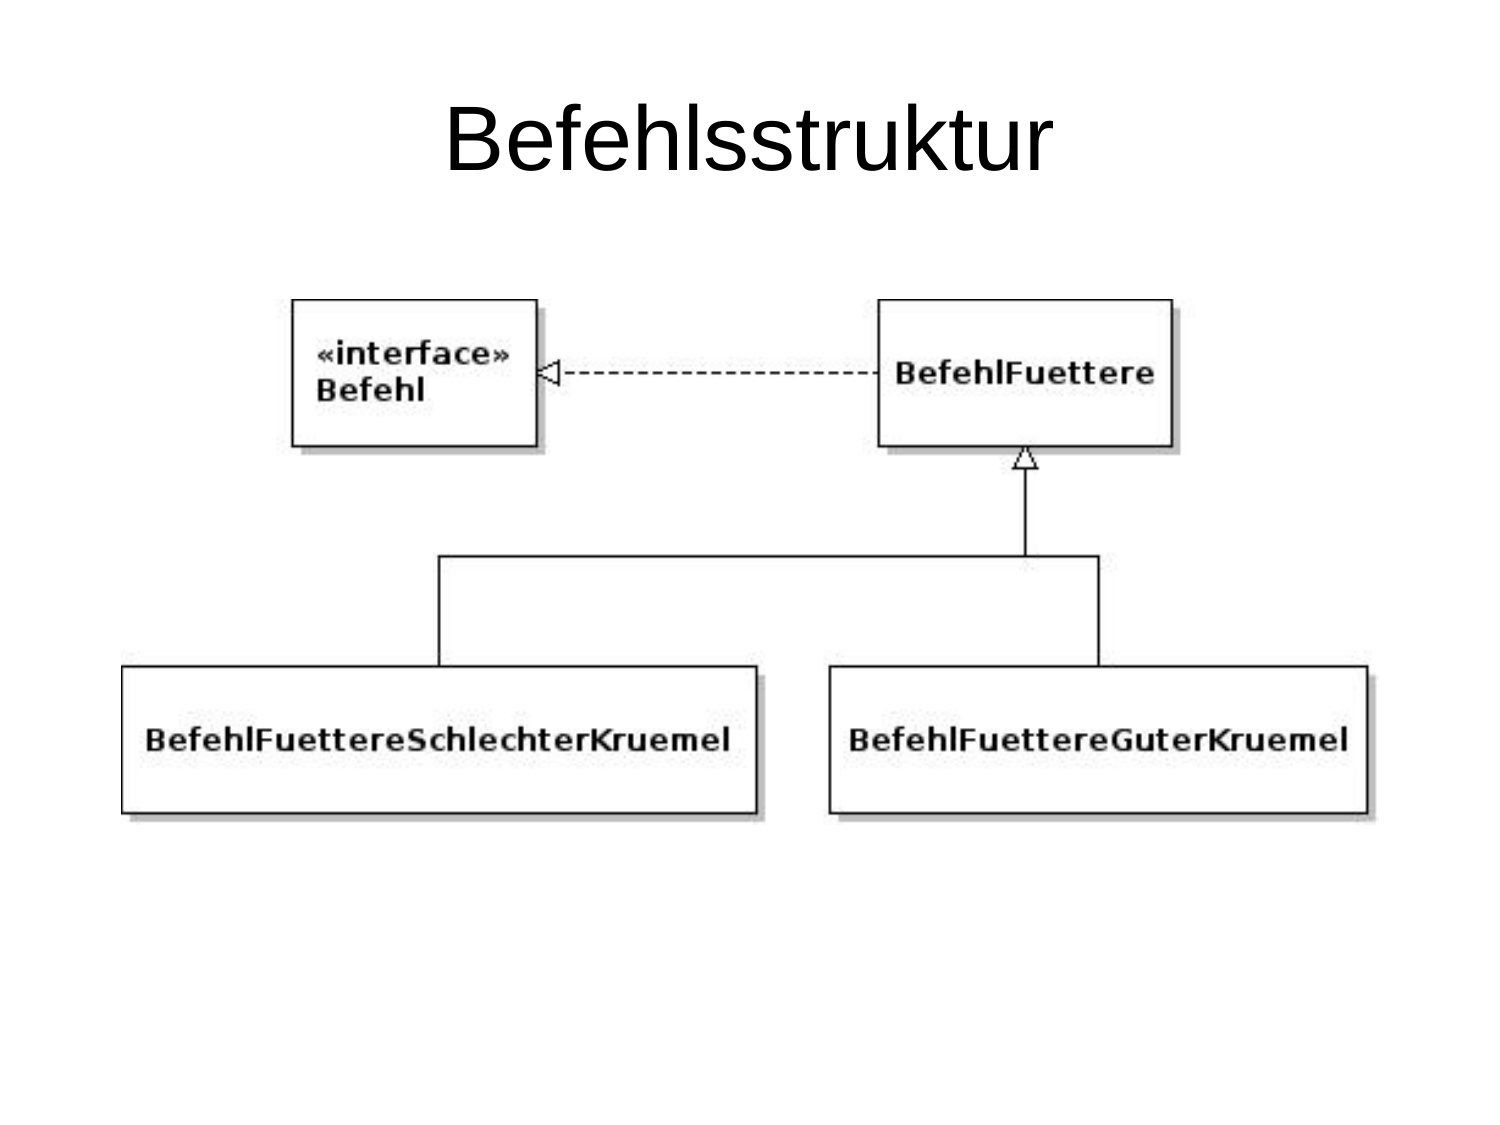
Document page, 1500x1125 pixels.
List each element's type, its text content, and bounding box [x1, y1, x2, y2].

title Befehlsstruktur [75, 45, 1426, 233]
picture [121, 299, 1379, 825]
